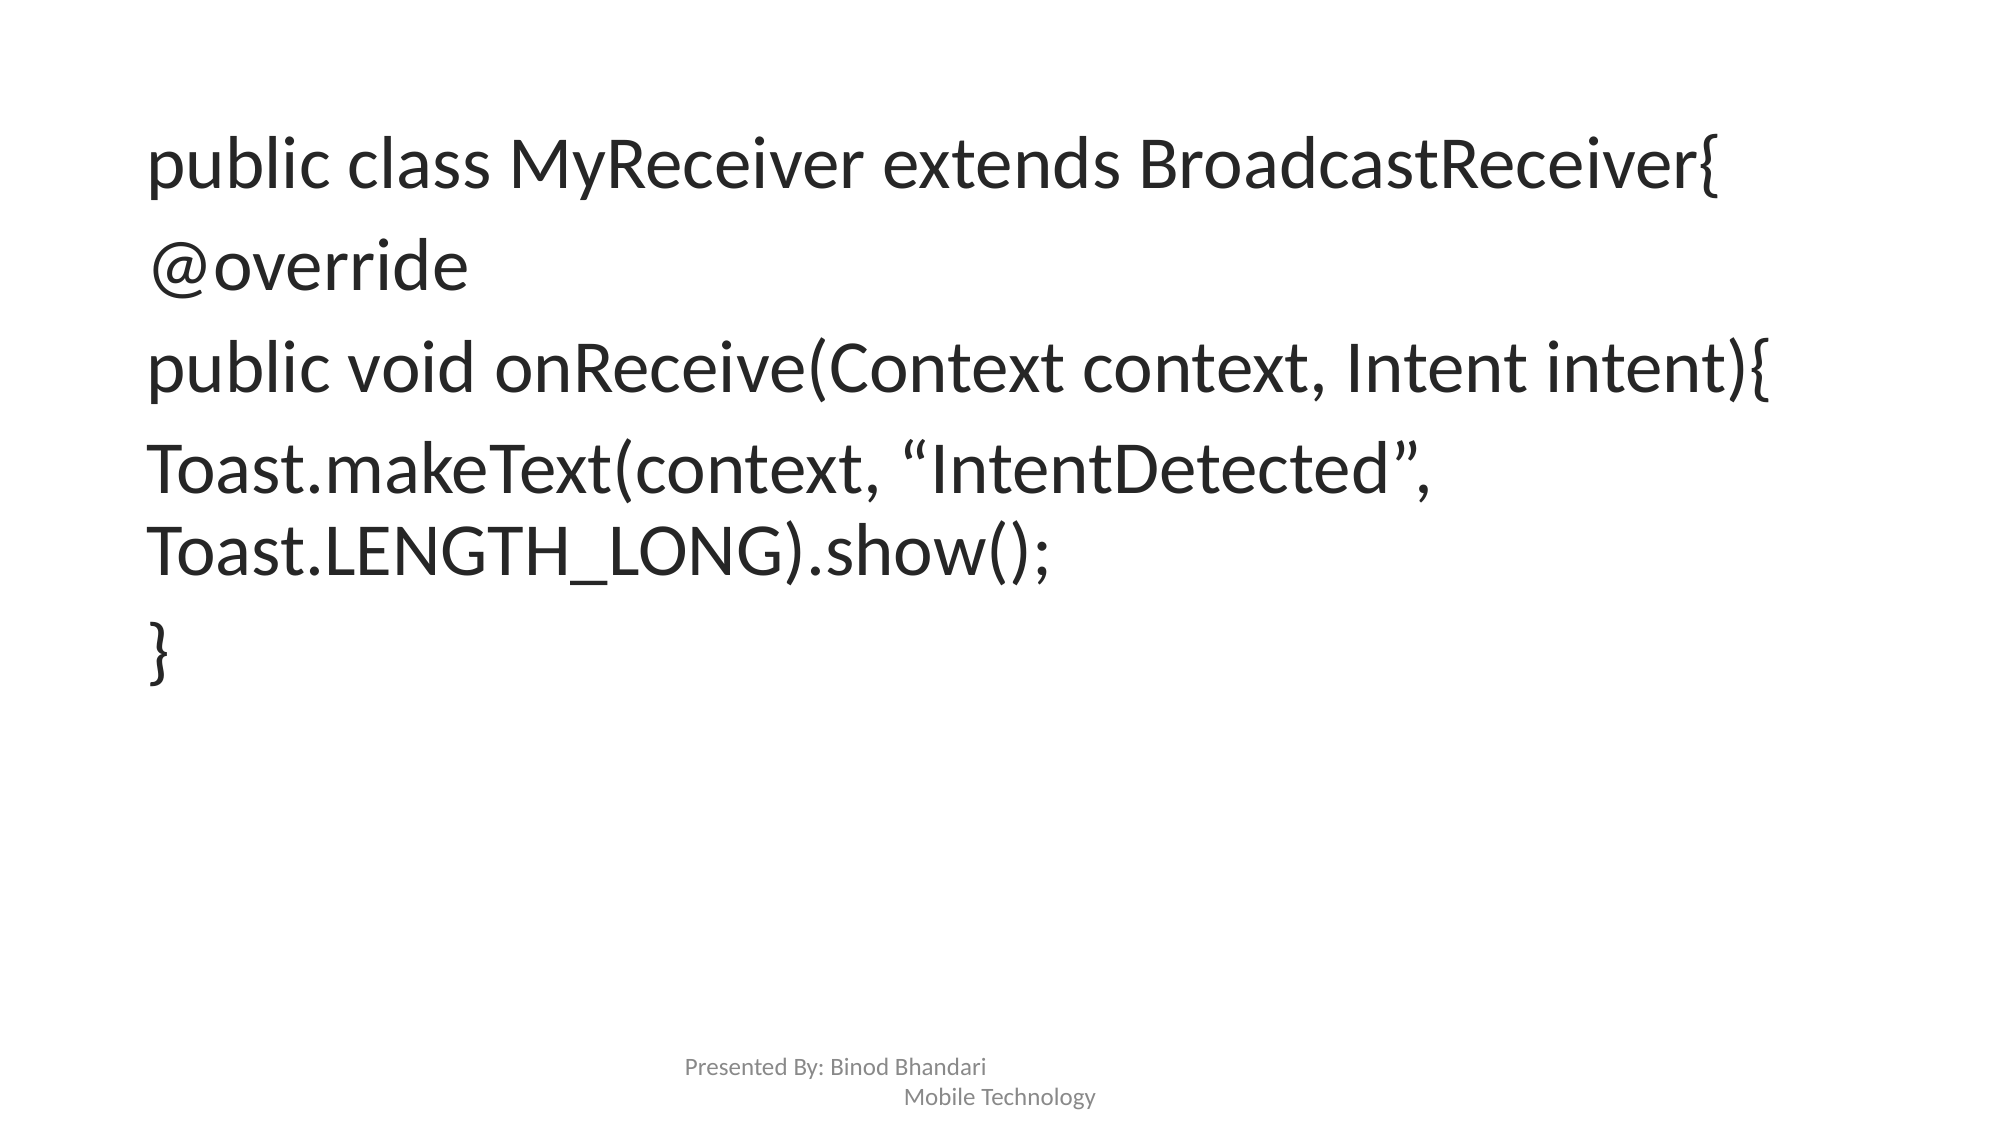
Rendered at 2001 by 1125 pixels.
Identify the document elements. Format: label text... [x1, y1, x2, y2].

text_box Presented By: Binod Bhandari Mobile Technology [662, 1042, 1338, 1103]
subtitle public class MyReceiver extends BroadcastReceiver{ @override public void onReceive(Context context, Intent intent){ Toast.makeText(context, “IntentDetected”, Toast.LENGTH_LONG).show(); } [131, 116, 1888, 949]
